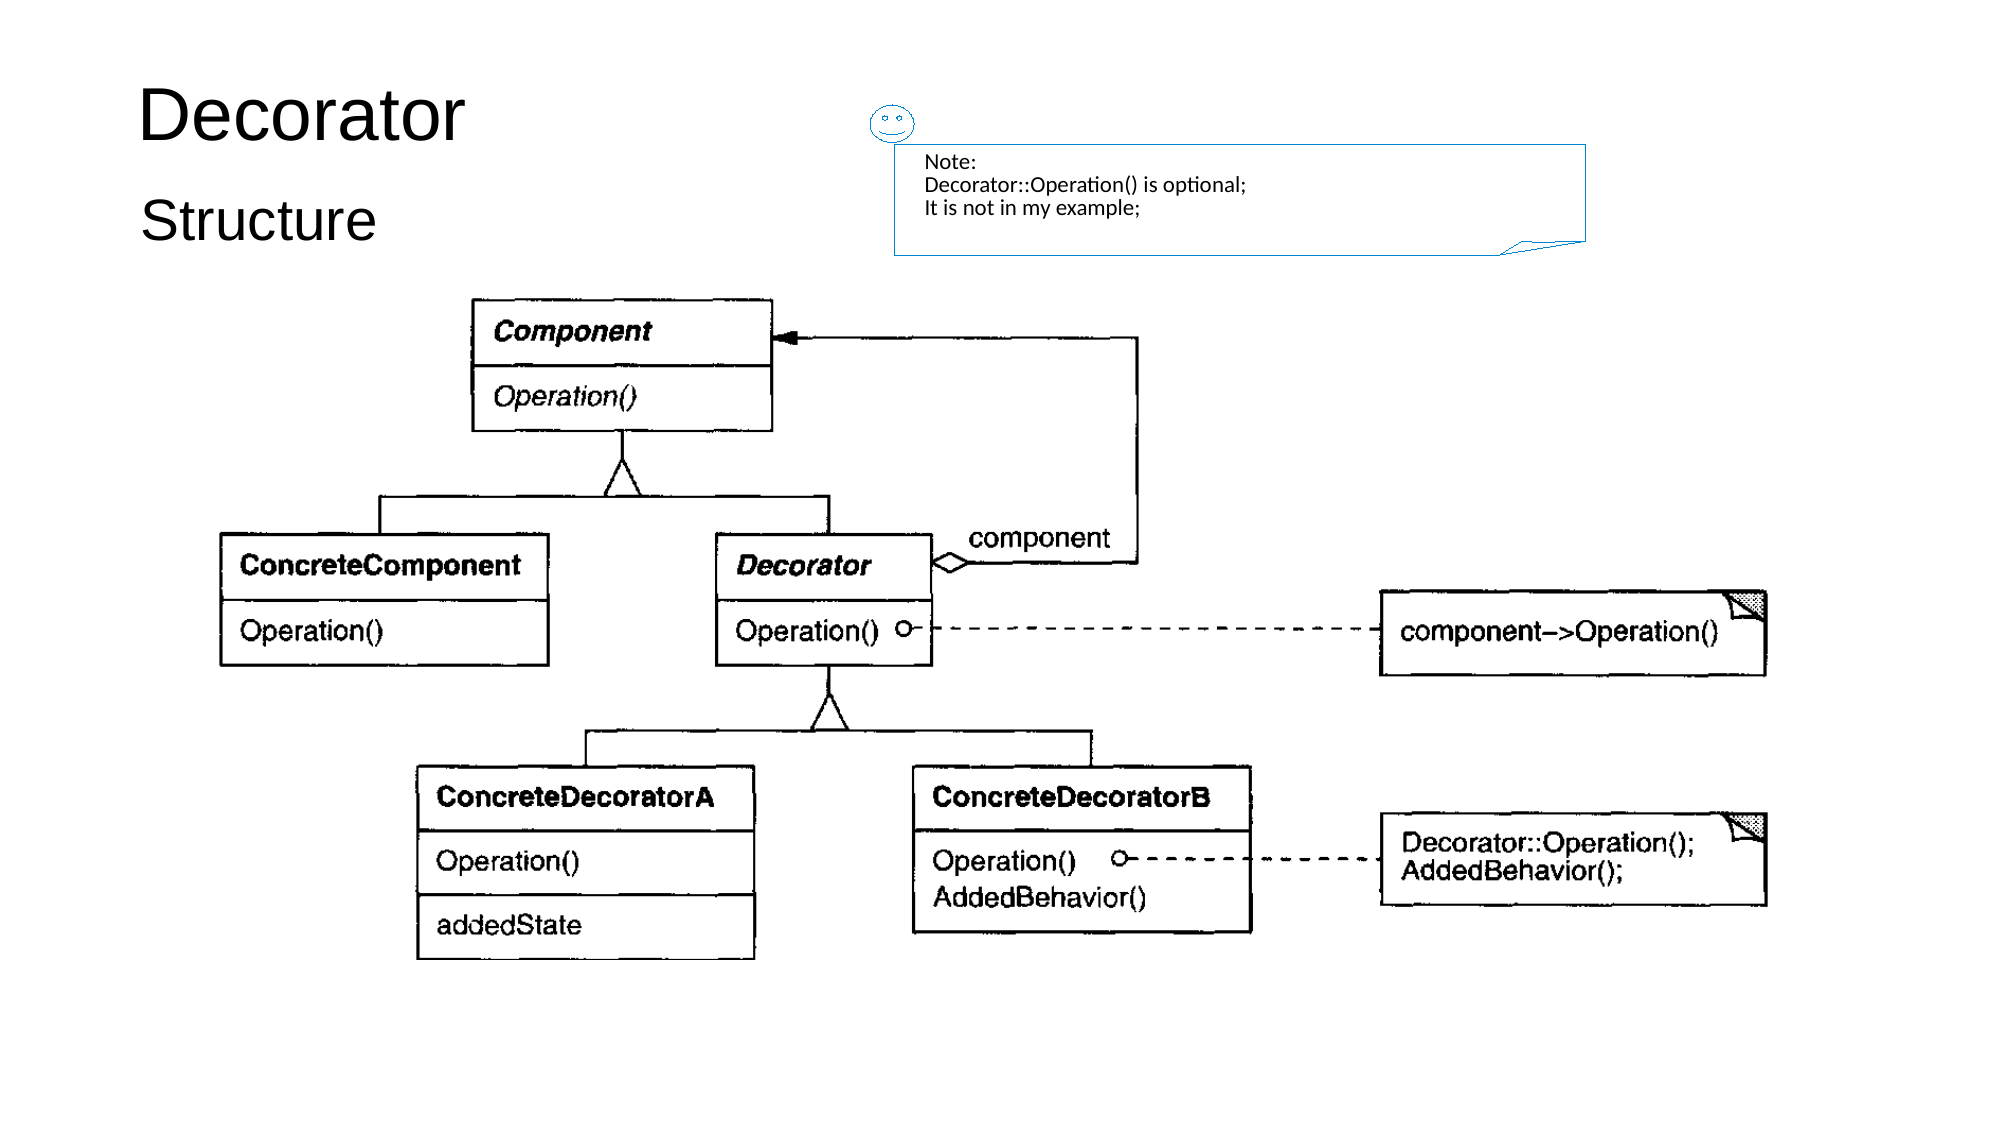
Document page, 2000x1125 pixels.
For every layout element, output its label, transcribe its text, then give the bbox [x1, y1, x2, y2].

text_box Note: Decorator::Operation() is optional; It is not in my example; [909, 144, 1571, 252]
text_box Structure [140, 176, 466, 271]
picture [212, 294, 1791, 960]
title Decorator [137, 60, 526, 166]
